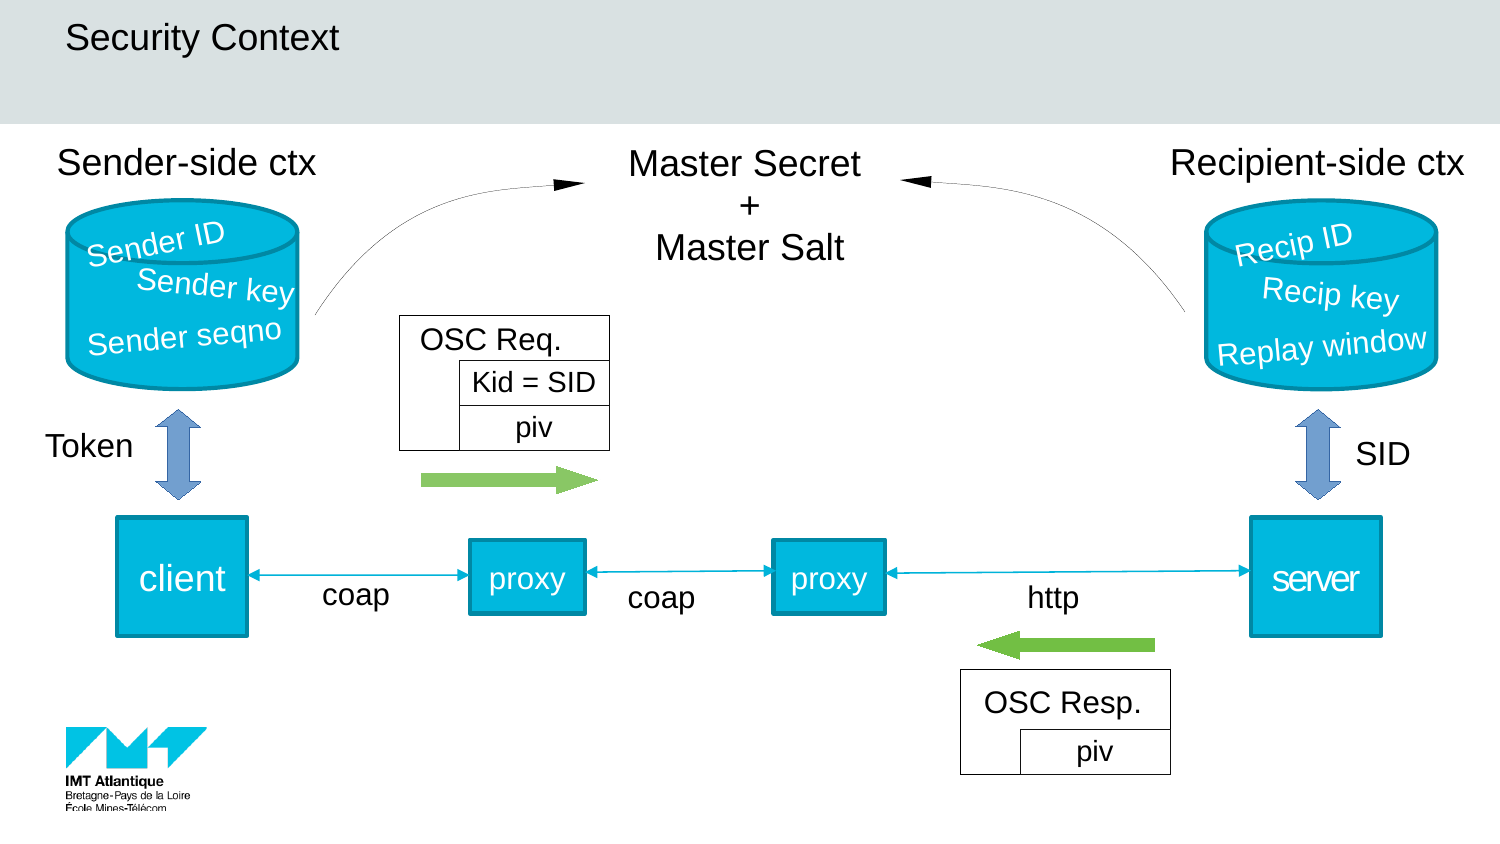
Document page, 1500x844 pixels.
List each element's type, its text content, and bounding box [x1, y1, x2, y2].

text_box [606, 315, 610, 360]
text_box Sender ID [67, 202, 247, 293]
text_box Recip ID [1215, 200, 1396, 291]
text_box [230, 203, 298, 269]
text_box [1334, 234, 1437, 279]
text_box Sender key [119, 252, 321, 310]
text_box server [1251, 517, 1382, 636]
text_box [67, 241, 193, 369]
text_box OSC Req. [405, 315, 606, 365]
text_box Token [30, 420, 156, 472]
text_box OSC Resp. [969, 678, 1171, 763]
text_box [93, 359, 298, 390]
text_box [960, 669, 1171, 775]
text_box [1263, 370, 1428, 390]
text_box [155, 409, 201, 500]
text_box [974, 630, 1156, 661]
text_box coap [612, 569, 711, 622]
text_box Recip key [1245, 262, 1446, 320]
text_box Recipient-side ctx [1155, 134, 1497, 234]
text_box Sender-side ctx [41, 134, 357, 195]
text_box http [1012, 569, 1095, 622]
text_box proxy [469, 539, 585, 614]
text_box coap [307, 566, 406, 619]
text_box SID [1340, 428, 1467, 481]
text_box [399, 315, 459, 451]
text_box Master Secret + Master Salt [570, 135, 931, 276]
text_box piv [459, 405, 610, 451]
text_box Replay window [1200, 310, 1452, 390]
text_box piv [1020, 729, 1171, 775]
text_box client [117, 517, 248, 636]
title Security Context [64, 0, 1252, 74]
text_box [1206, 234, 1332, 332]
text_box [1295, 409, 1341, 500]
text_box [420, 465, 601, 496]
text_box proxy [773, 539, 885, 614]
text_box [67, 200, 231, 236]
text_box Kid = SID [459, 360, 610, 405]
text_box Sender seqno [70, 300, 322, 379]
